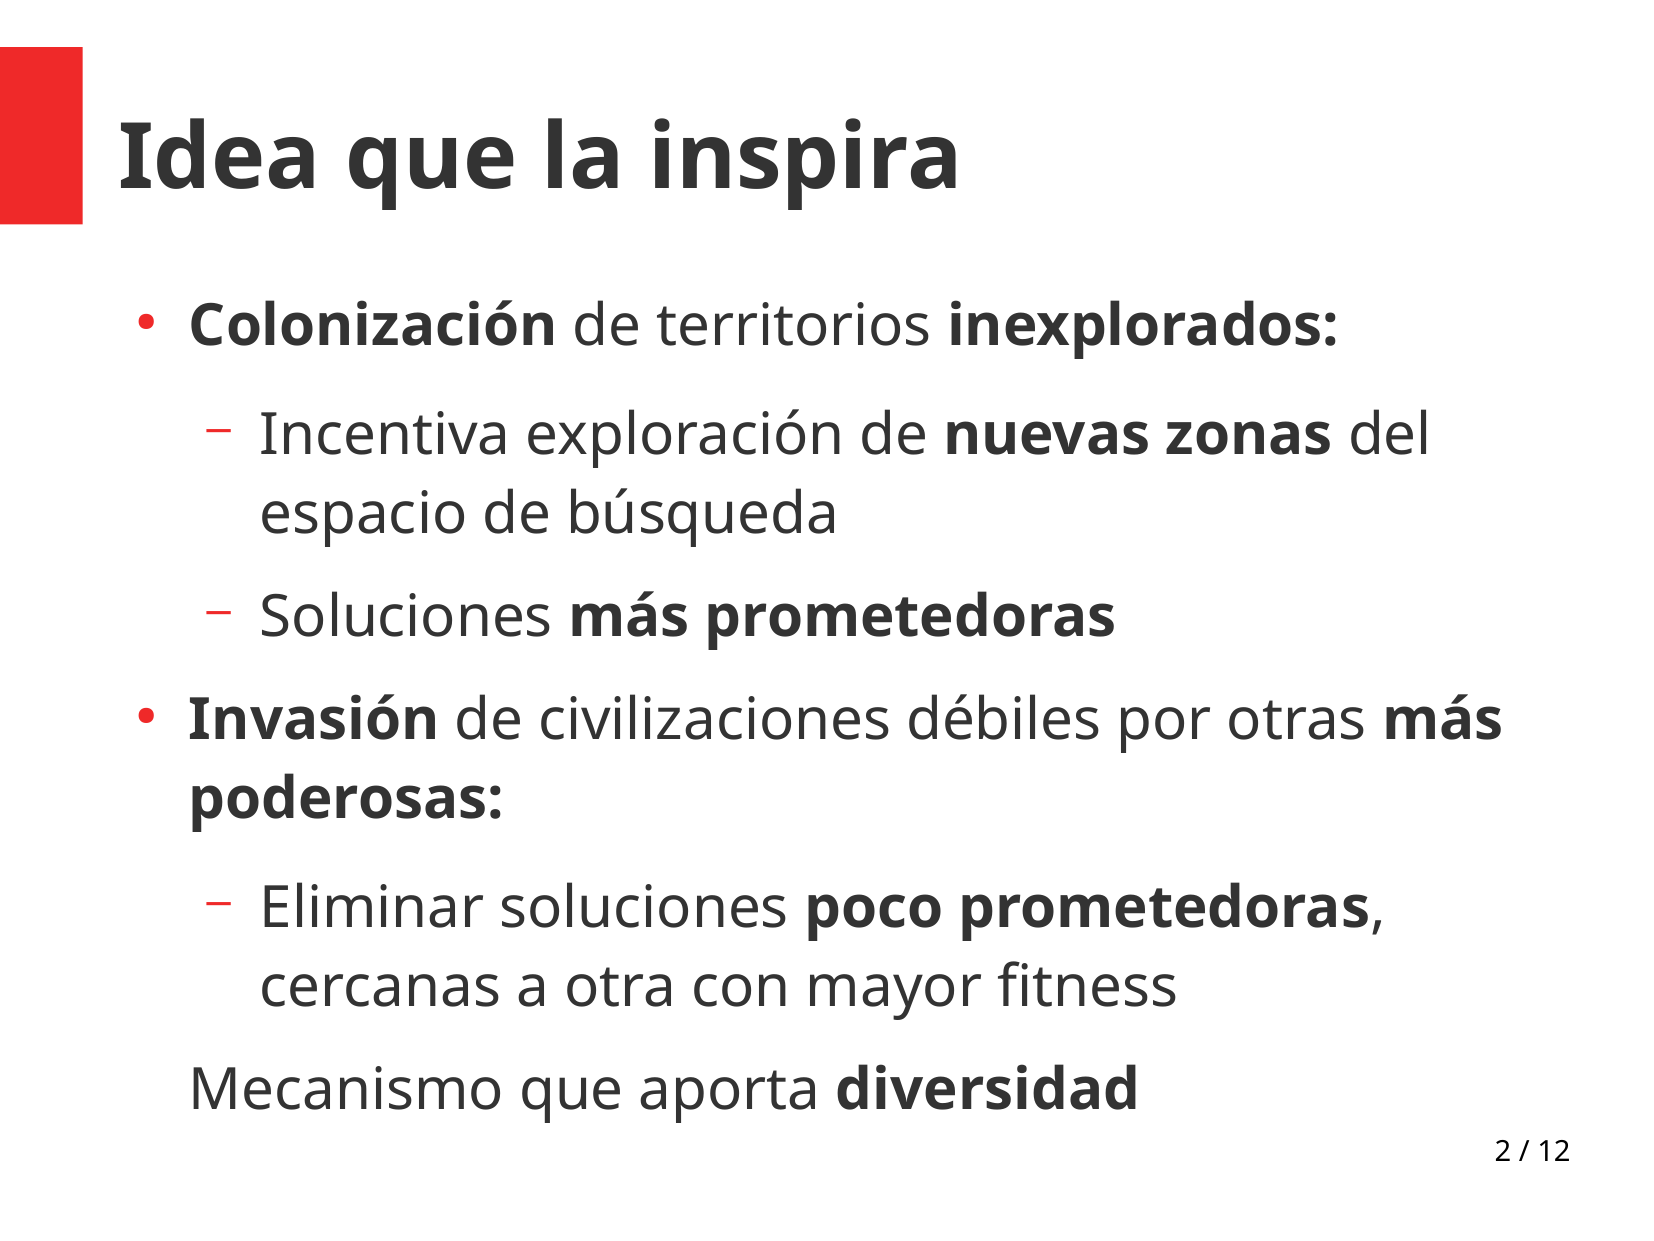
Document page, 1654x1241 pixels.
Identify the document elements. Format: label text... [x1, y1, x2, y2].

title Idea que la inspira [118, 49, 1571, 257]
list Colonización de territorios inexplorados: Incentiva exploración de nuevas zonas del espacio de búsqueda Soluciones más prometedoras Invasión de civilizaciones débiles por otras más poderosas: Eliminar soluciones poco prometedoras, cercanas a otra con mayor fitness Mecanismo que aporta diversidad [118, 283, 1536, 1003]
